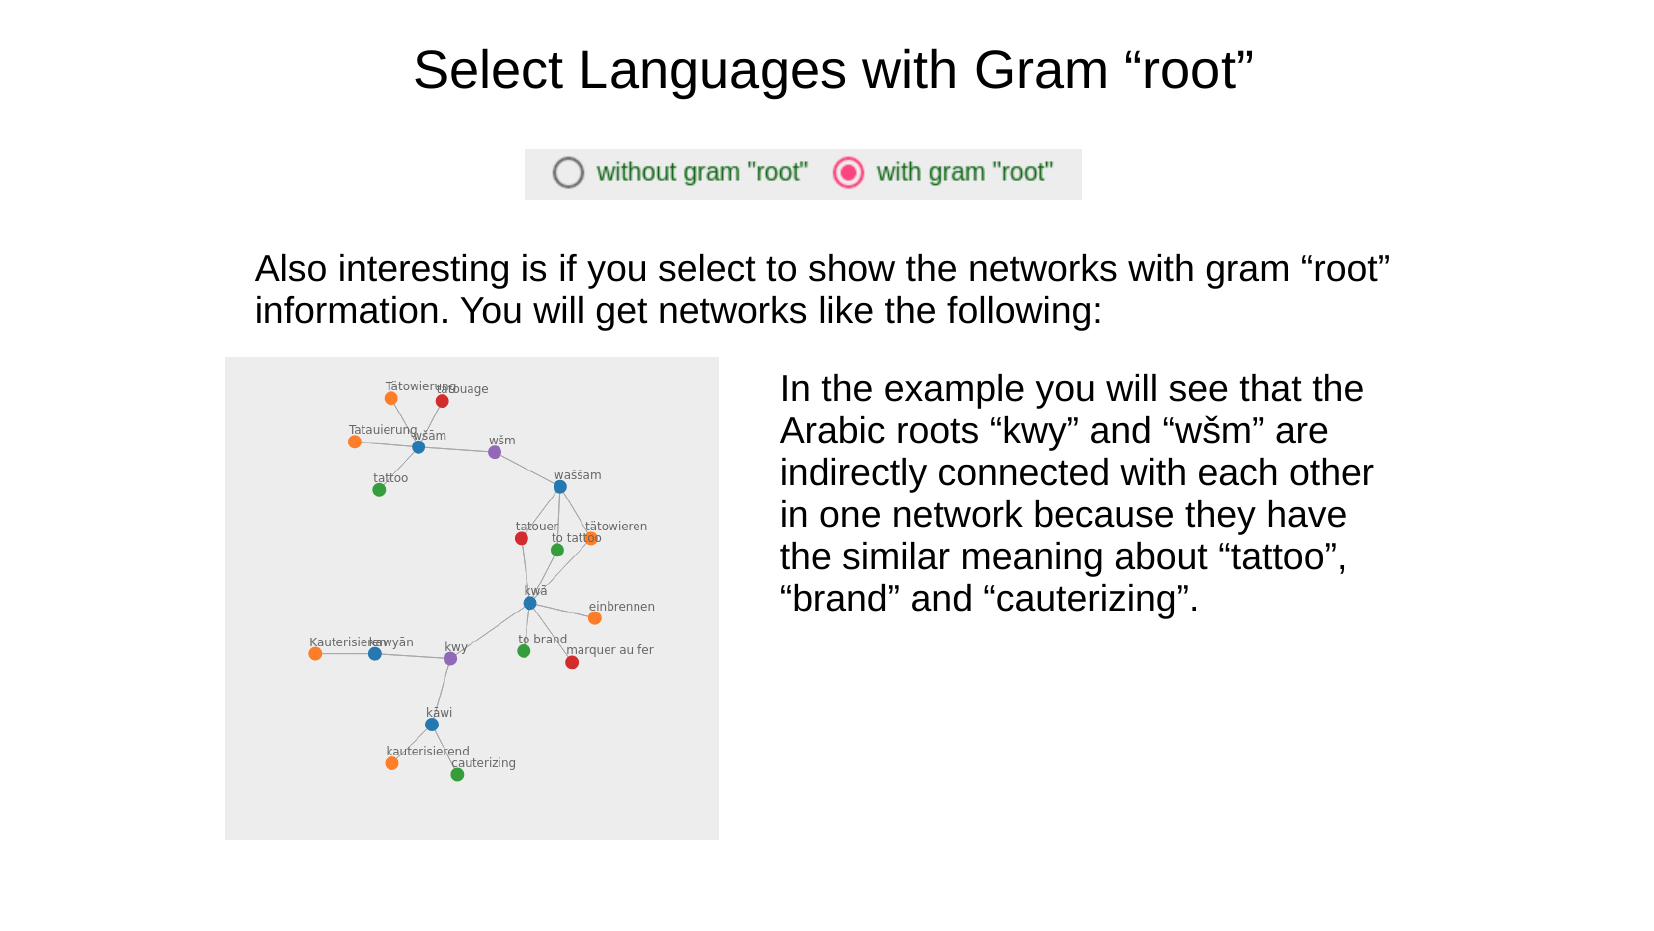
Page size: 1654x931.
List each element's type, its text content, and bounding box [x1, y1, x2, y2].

text_box Also interesting is if you select to show the networks with gram “root” information. You will get networks like the following: [240, 240, 1411, 346]
title Select Languages with Gram “root” [90, 30, 1579, 111]
picture [525, 149, 1082, 200]
text_box In the example you will see that the Arabic roots “kwy” and “wšm” are indirectly connected with each other in one network because they have the similar meaning about “tattoo”, “brand” and “cauterizing”. [765, 360, 1411, 743]
picture [225, 357, 719, 841]
